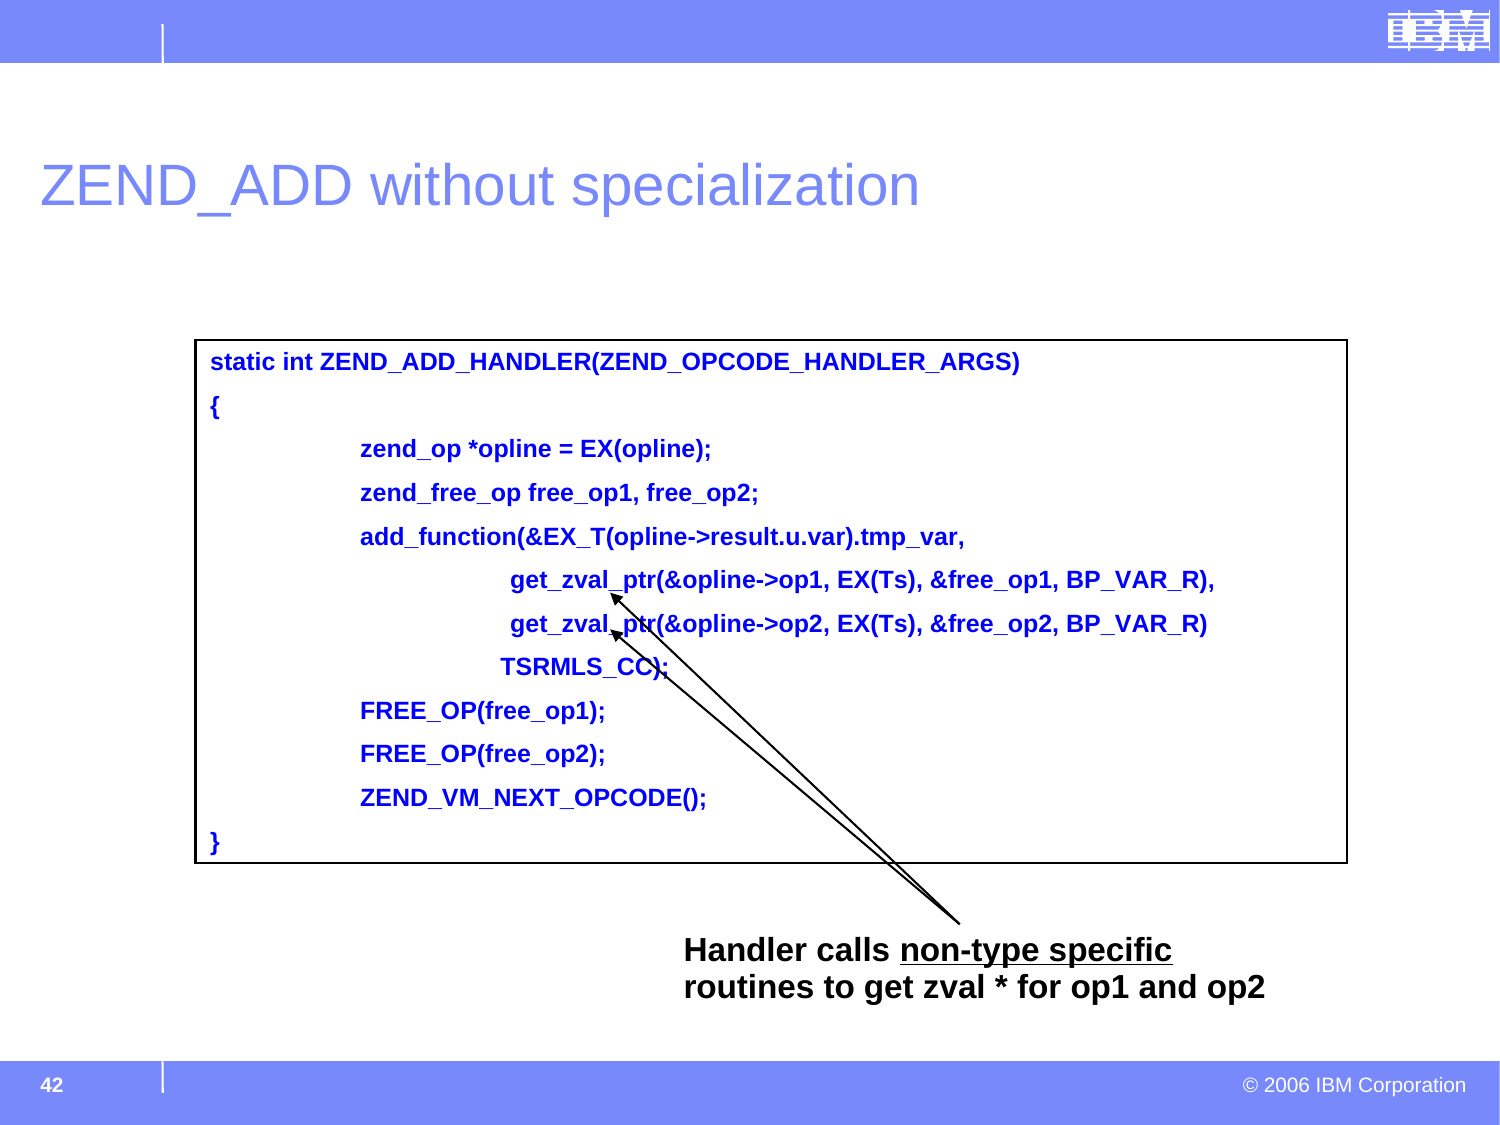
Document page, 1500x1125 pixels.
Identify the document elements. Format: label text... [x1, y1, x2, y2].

title ZEND_ADD without specialization [25, 123, 1378, 225]
text_box static int ZEND_ADD_HANDLER(ZEND_OPCODE_HANDLER_ARGS)‏ { zend_op *opline = EX(opline); zend_free_op free_op1, free_op2; add_function(&EX_T(opline->result.u.var).tmp_var, get_zval_ptr(&opline->op1, EX(Ts), &free_op1, BP_VAR_R), get_zval_ptr(&opline->op2, EX(Ts), &free_op2, BP_VAR_R)‏ TSRMLS_CC); FREE_OP(free_op1); FREE_OP(free_op2); ZEND_VM_NEXT_OPCODE(); } [195, 340, 1347, 864]
text_box Handler calls non-type specific routines to get zval * for op1 and op2 [668, 923, 1301, 1014]
